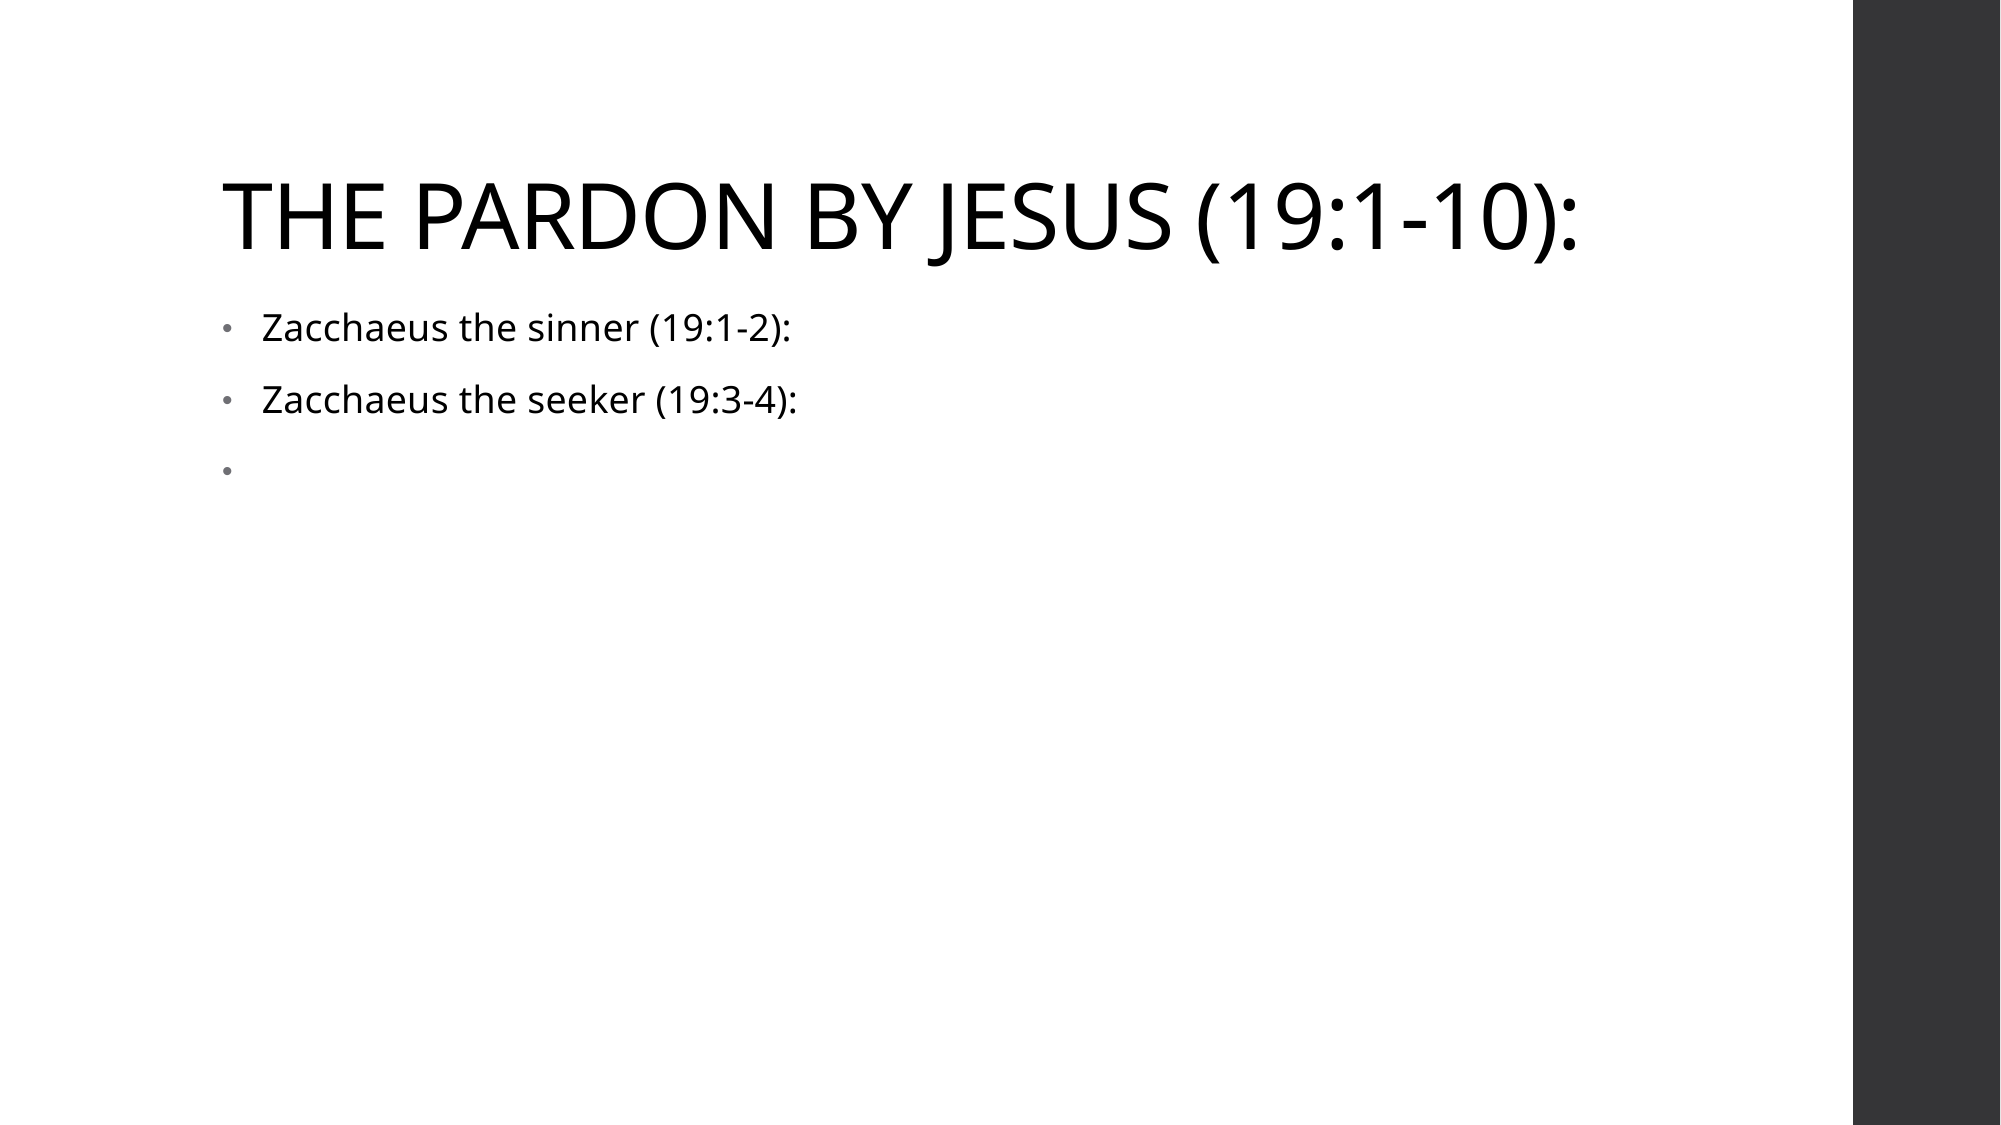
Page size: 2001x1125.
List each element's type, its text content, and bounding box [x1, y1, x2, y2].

title THE PARDON BY JESUS (19:1-10): [206, 60, 1797, 278]
list Zacchaeus the sinner (19:1-2): Zacchaeus the seeker (19:3-4): [206, 299, 1617, 1014]
